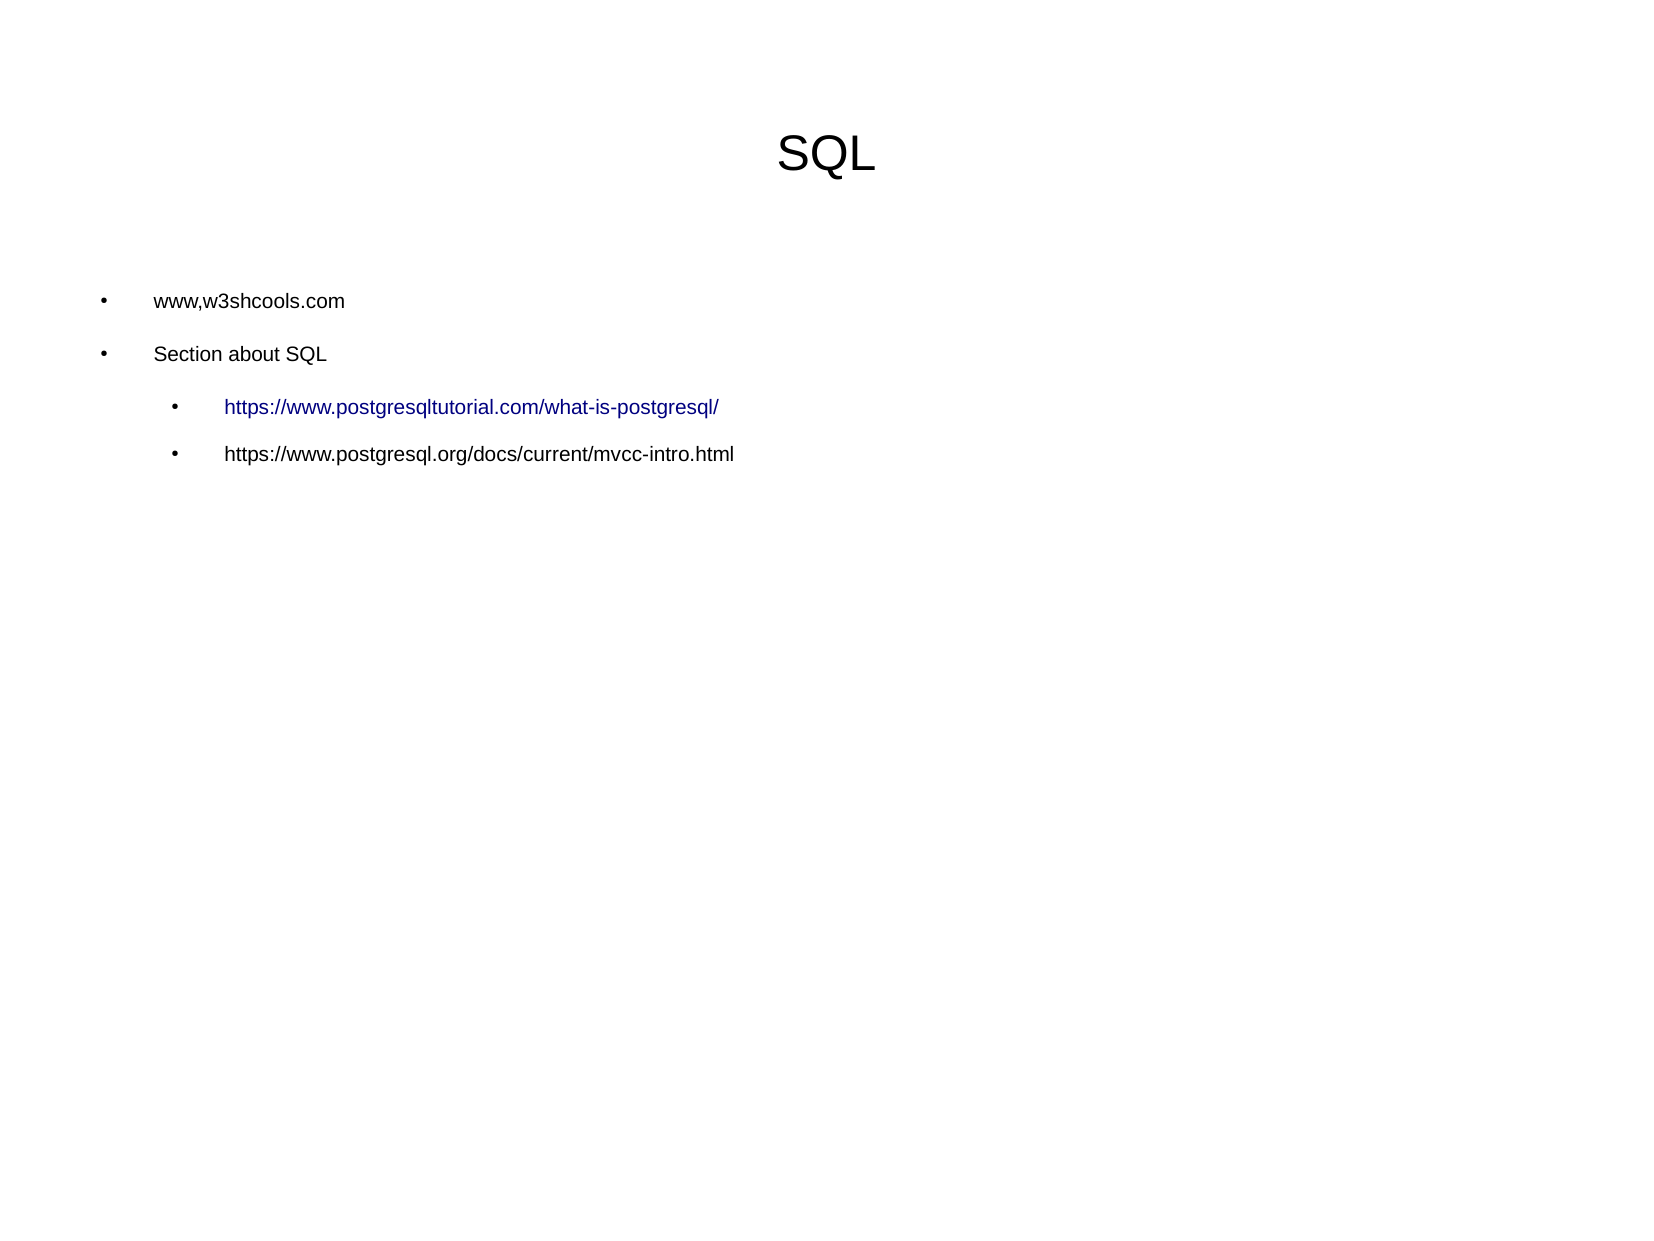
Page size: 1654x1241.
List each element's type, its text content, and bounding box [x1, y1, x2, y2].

list www,w3shcools.com Section about SQL https://www.postgresqltutorial.com/what-is-postgresql/ https://www.postgresql.org/docs/current/mvcc-intro.html [82, 290, 1571, 1216]
title SQL [82, 49, 1571, 257]
